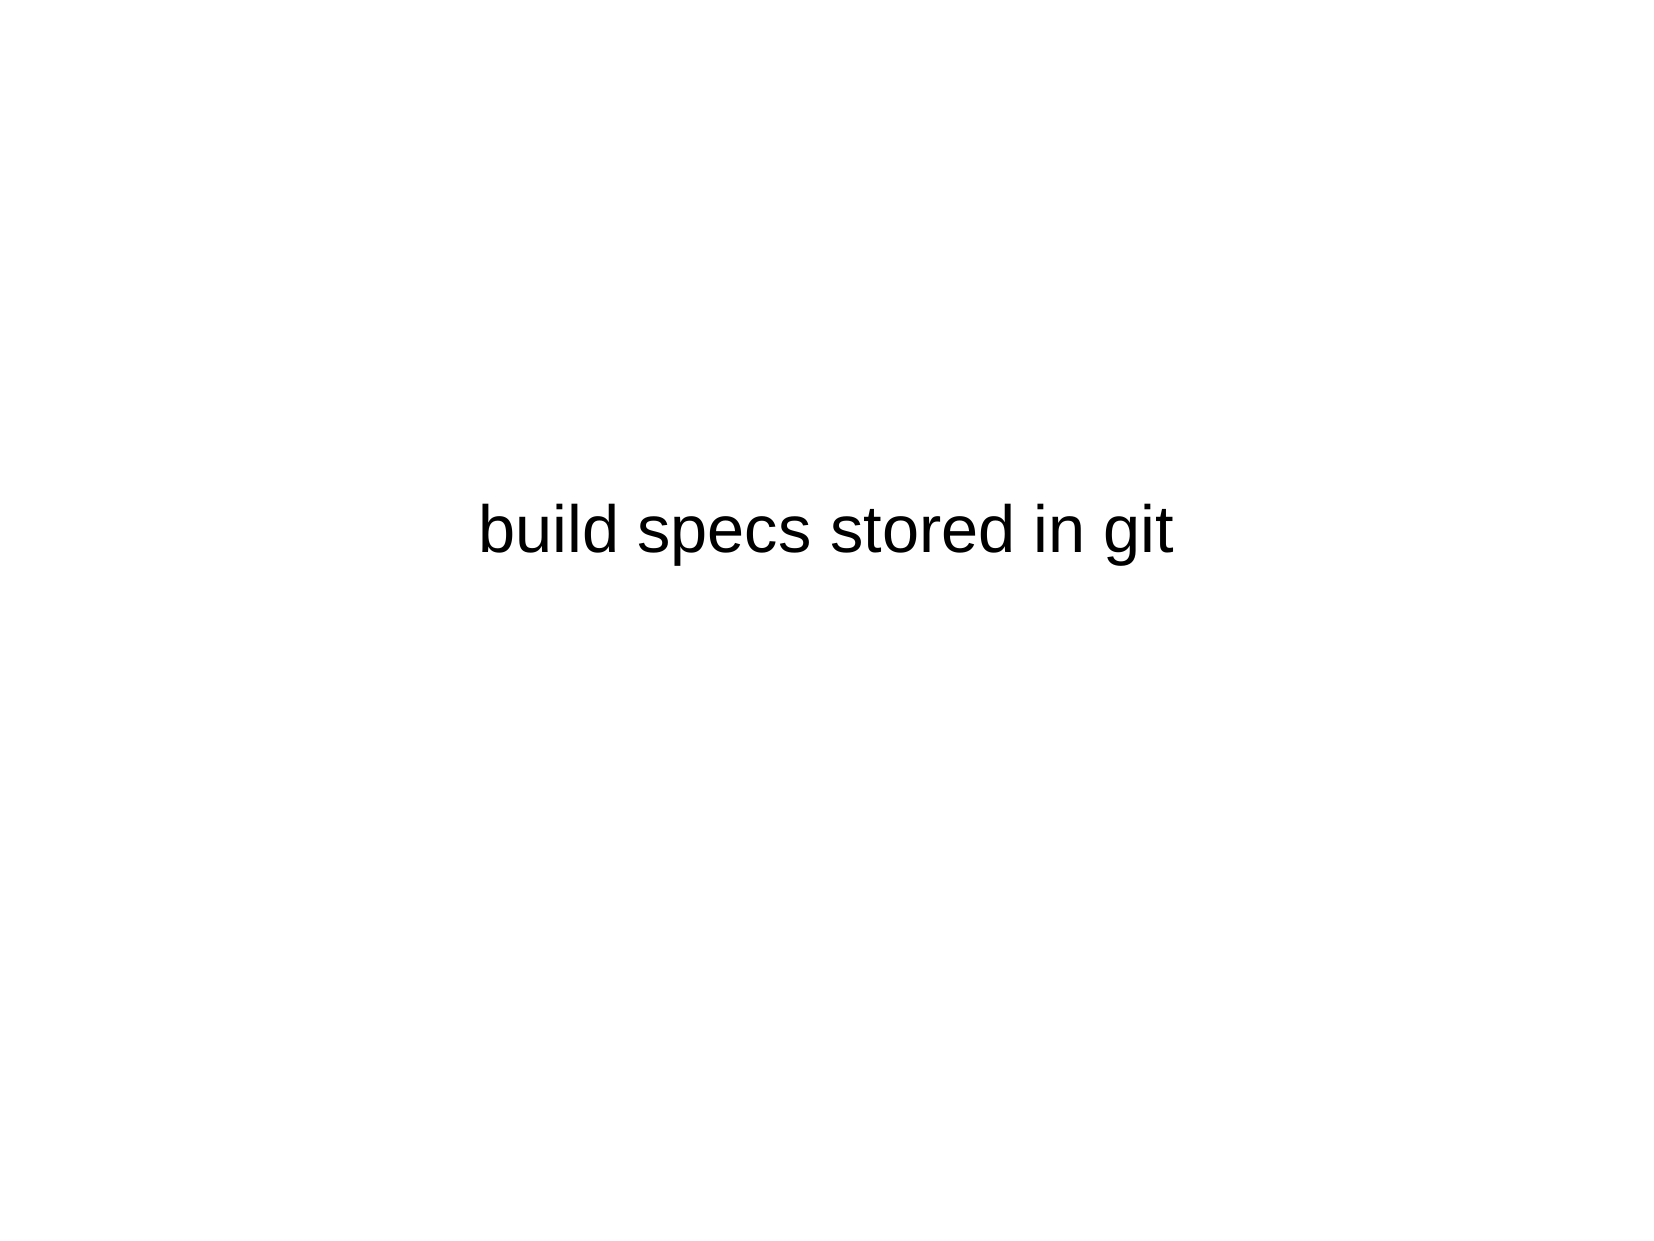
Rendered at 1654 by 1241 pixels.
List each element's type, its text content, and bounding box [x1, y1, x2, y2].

subtitle build specs stored in git [82, 49, 1571, 1010]
